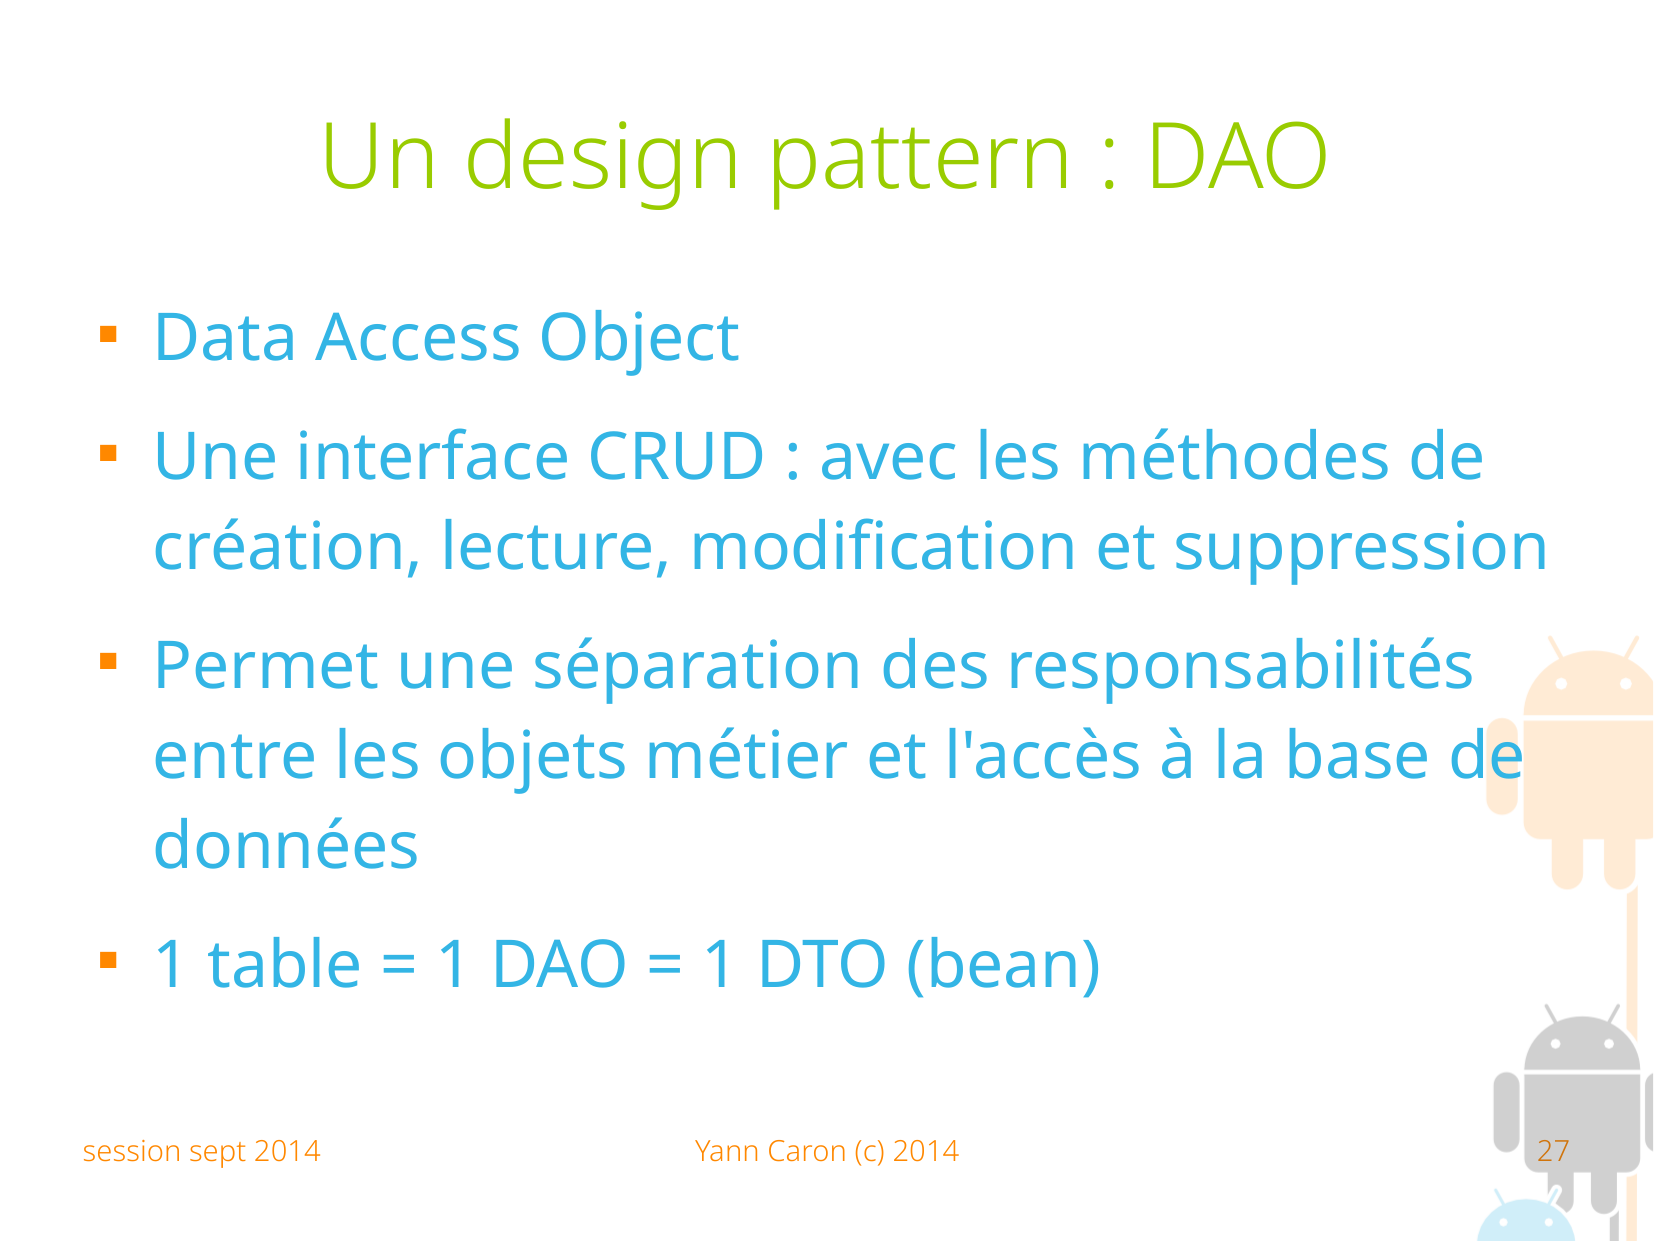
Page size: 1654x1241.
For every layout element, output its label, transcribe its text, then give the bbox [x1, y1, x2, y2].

list Data Access Object Une interface CRUD : avec les méthodes de création, lecture, modification et suppression Permet une séparation des responsabilités entre les objets métier et l'accès à la base de données 1 table = 1 DAO = 1 DTO (bean) [82, 290, 1571, 1010]
title Un design pattern : DAO [82, 49, 1571, 257]
picture [240, 423, 1654, 1241]
